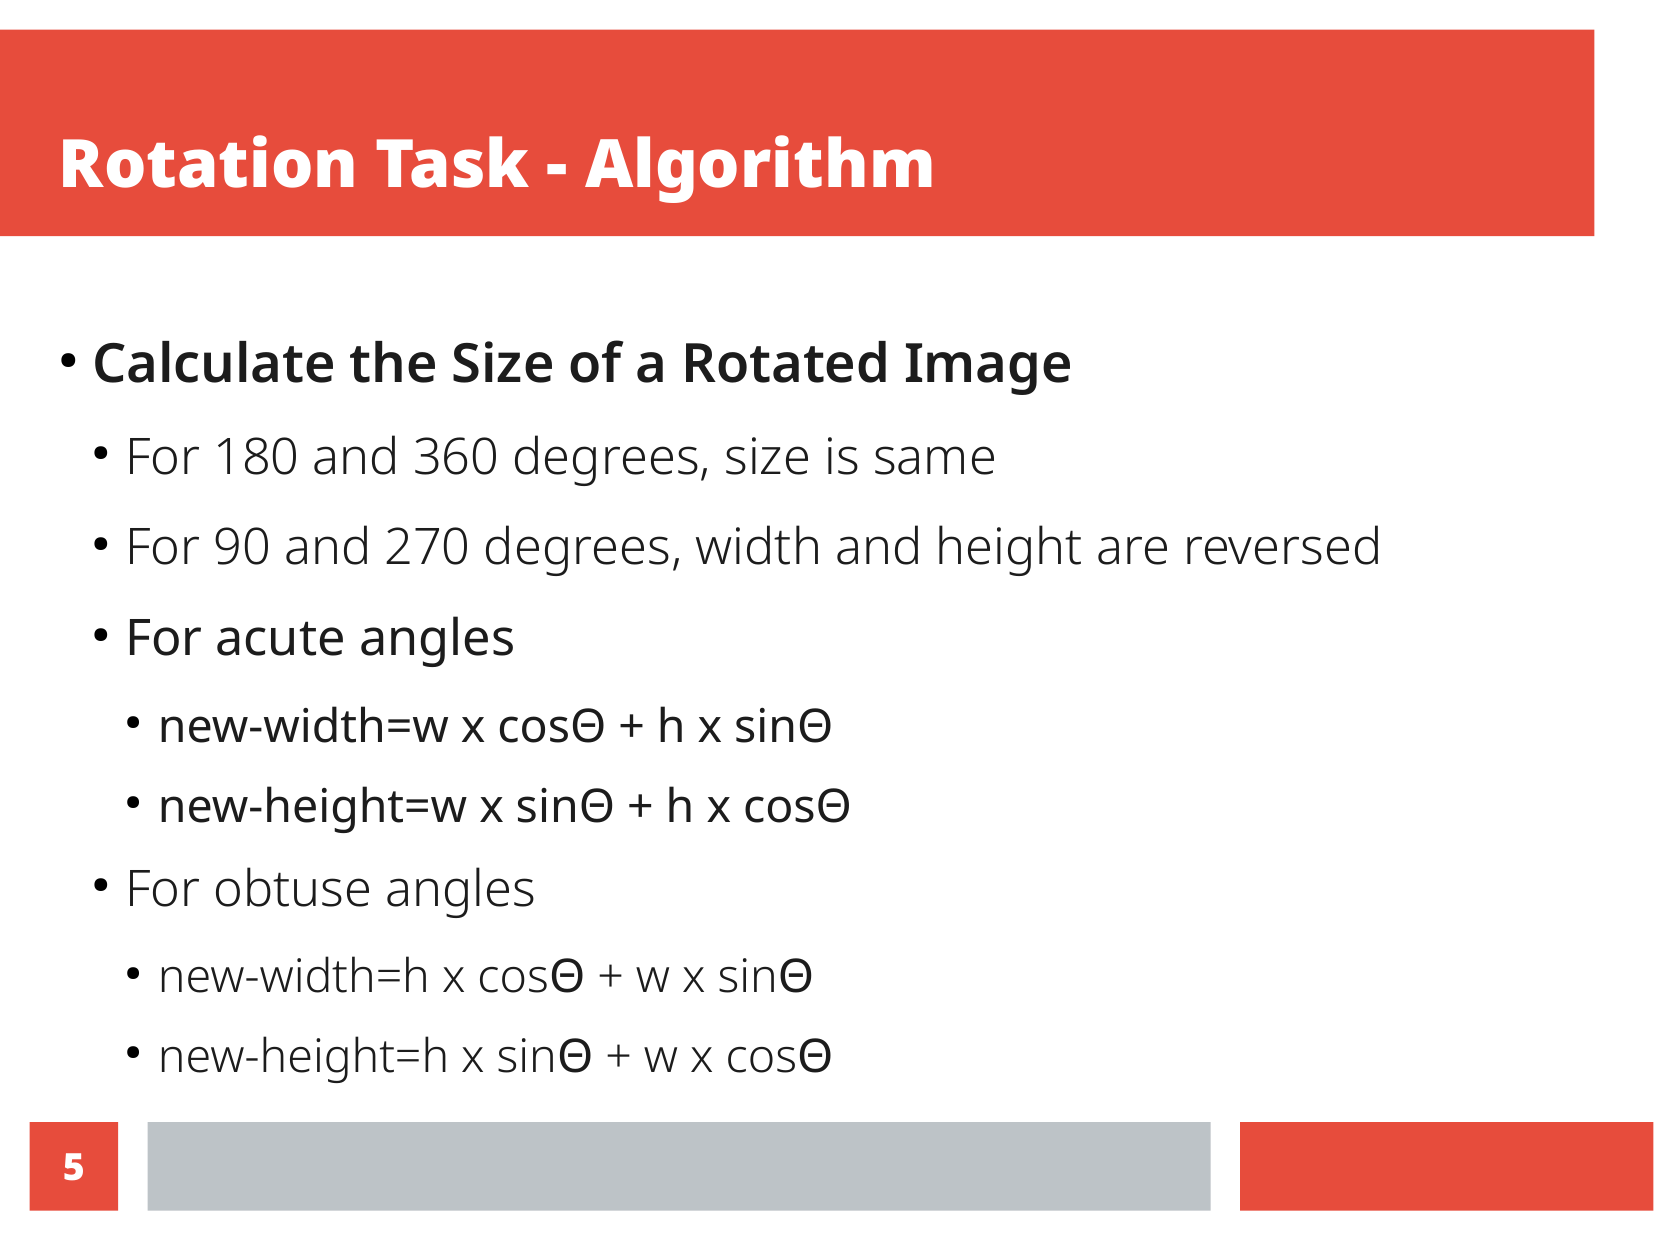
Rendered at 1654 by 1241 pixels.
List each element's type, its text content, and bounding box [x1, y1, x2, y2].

title Rotation Task - Algorithm [59, 59, 1595, 207]
list Calculate the Size of a Rotated Image For 180 and 360 degrees, size is same For 90 and 270 degrees, width and height are reversed For acute angles new-width=w x cosΘ + h x sinΘ new-height=w x sinΘ + h x cosΘ For obtuse angles new-width=h x cosΘ + w x sinΘ new-height=h x sinΘ + w x cosΘ [59, 324, 1565, 1093]
